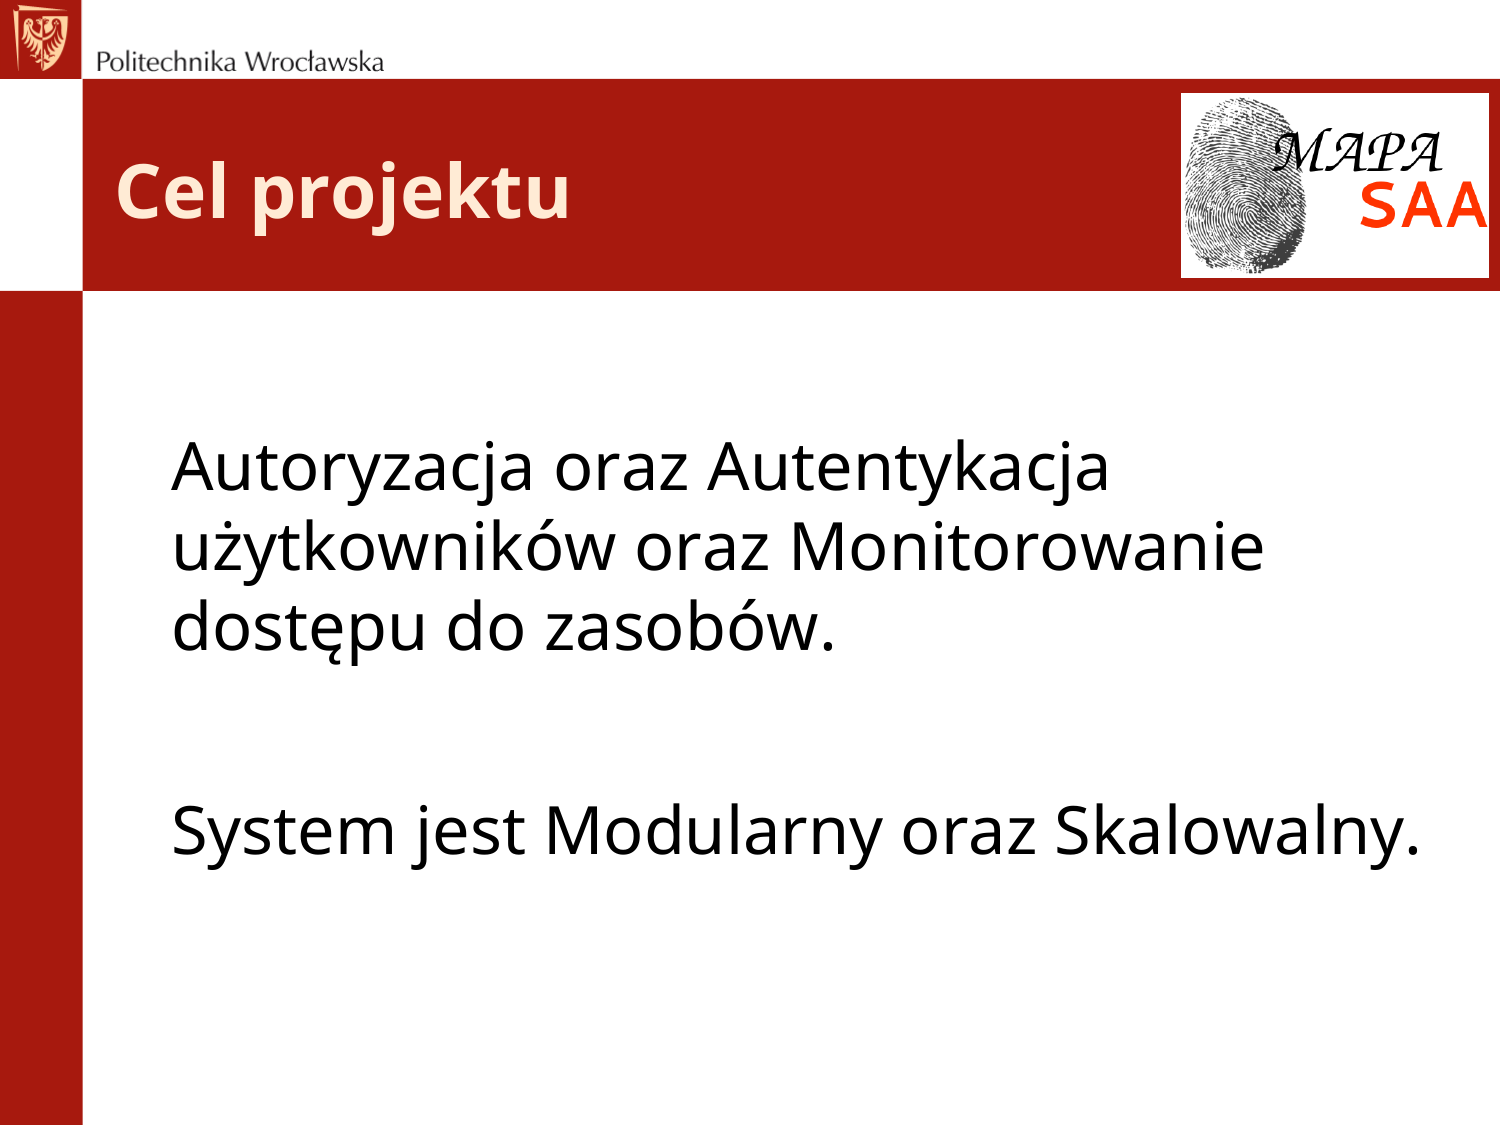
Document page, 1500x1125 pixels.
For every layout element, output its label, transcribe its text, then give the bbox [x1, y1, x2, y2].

list Autoryzacja oraz Autentykacja użytkowników oraz Monitorowanie dostępu do zasobów. System jest Modularny oraz Skalowalny. [100, 308, 1483, 1125]
picture [1181, 93, 1489, 278]
title Cel projektu [100, 90, 1483, 287]
picture [0, 0, 384, 79]
